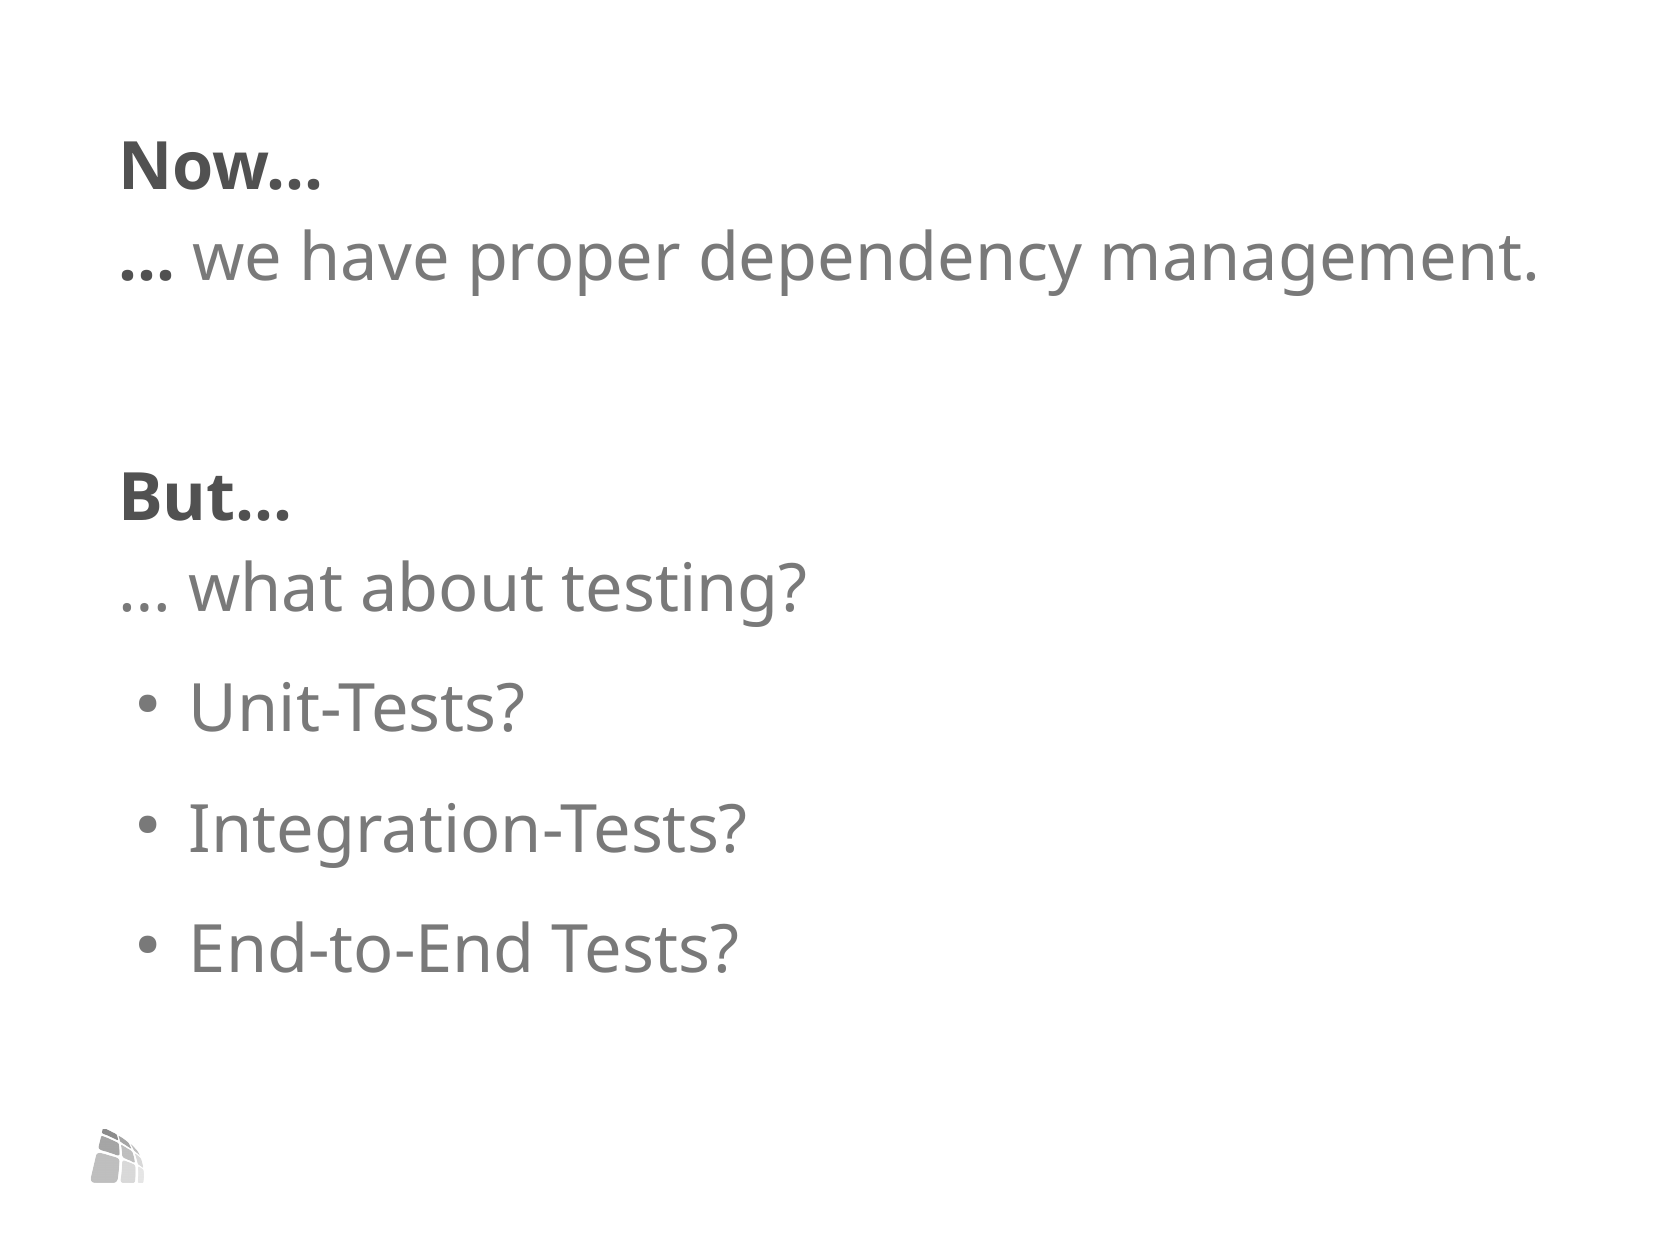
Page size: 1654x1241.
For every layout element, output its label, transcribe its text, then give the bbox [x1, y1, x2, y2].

picture [82, 1129, 144, 1183]
list Now... … we have proper dependency management. But... … what about testing? Unit-Tests? Integration-Tests? End-to-End Tests? [118, 118, 1607, 1010]
